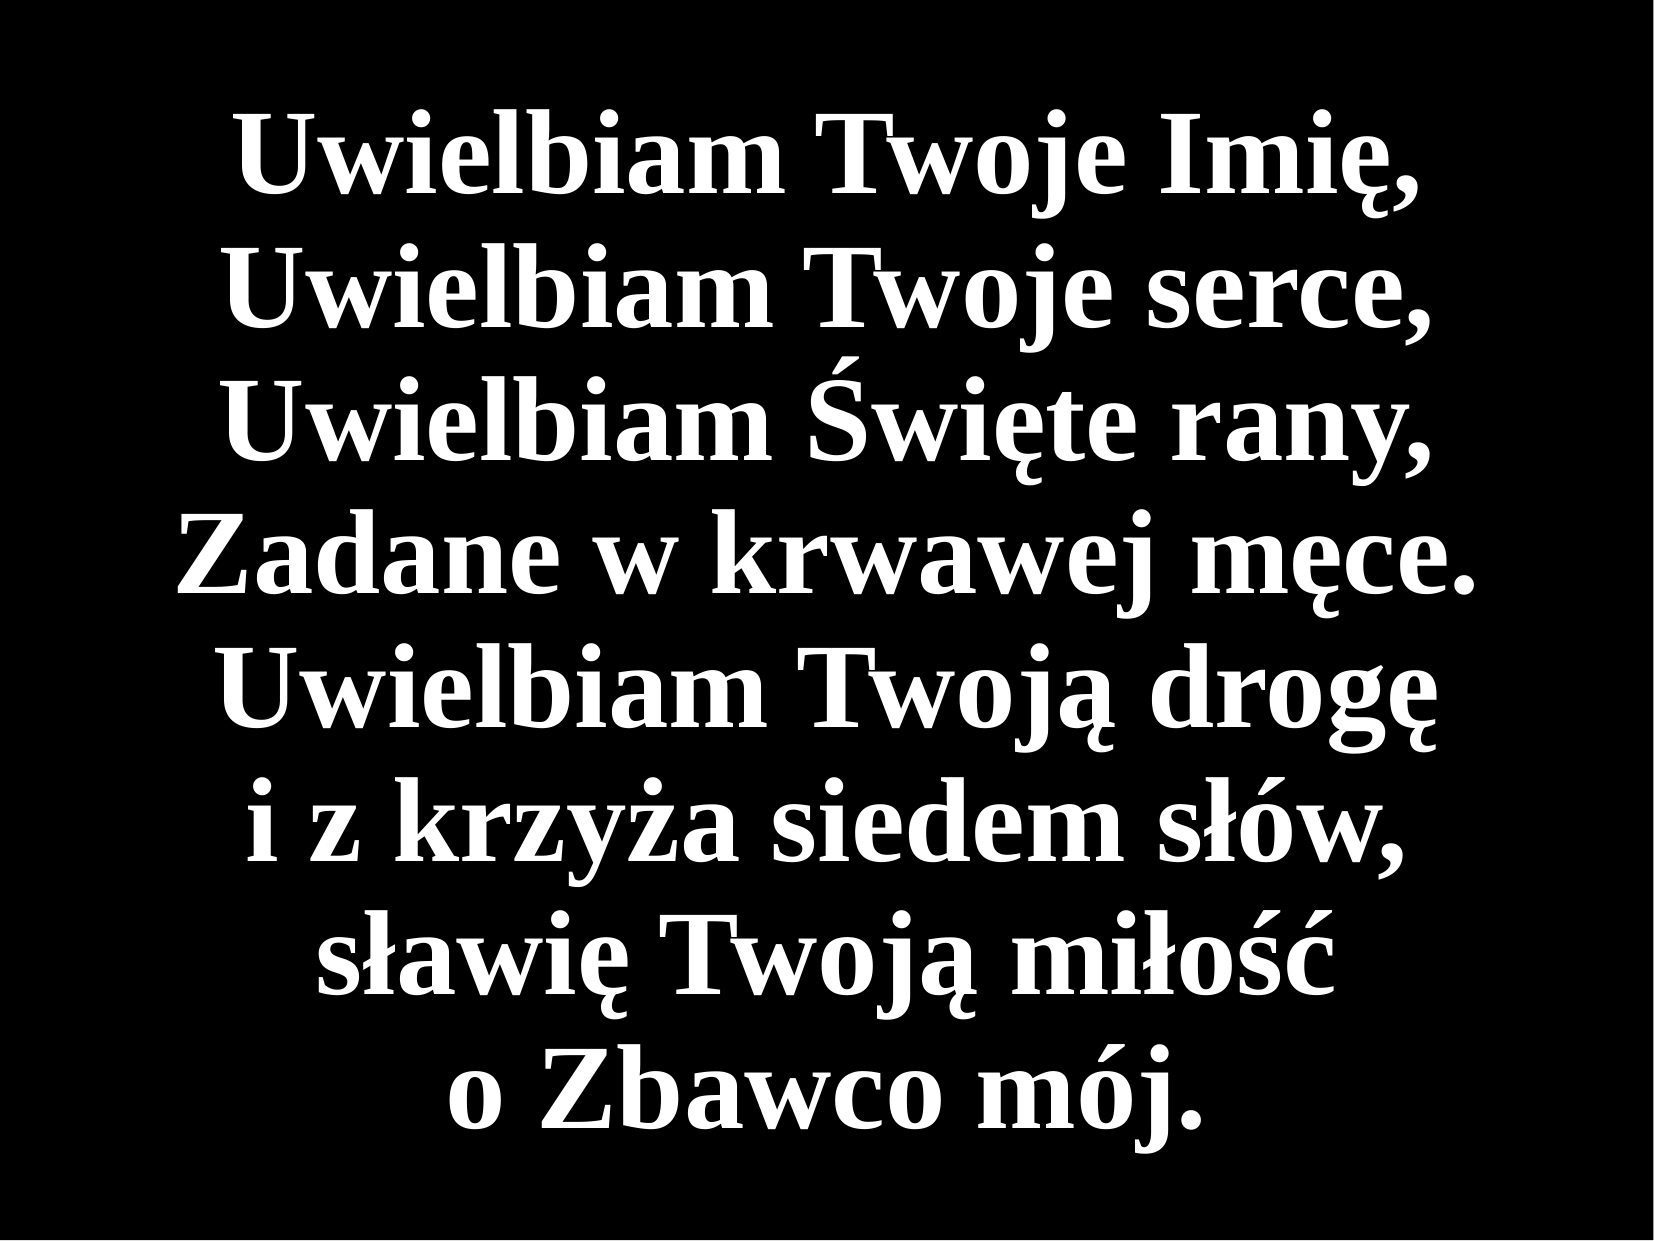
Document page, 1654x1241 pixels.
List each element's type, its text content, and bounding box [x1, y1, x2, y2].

title Uwielbiam Twoje Imię, Uwielbiam Twoje serce, Uwielbiam Święte rany, Zadane w krwawej męce. Uwielbiam Twoją drogę i z krzyża siedem słów, sławię Twoją miłość o Zbawco mój. [0, 0, 1654, 1241]
